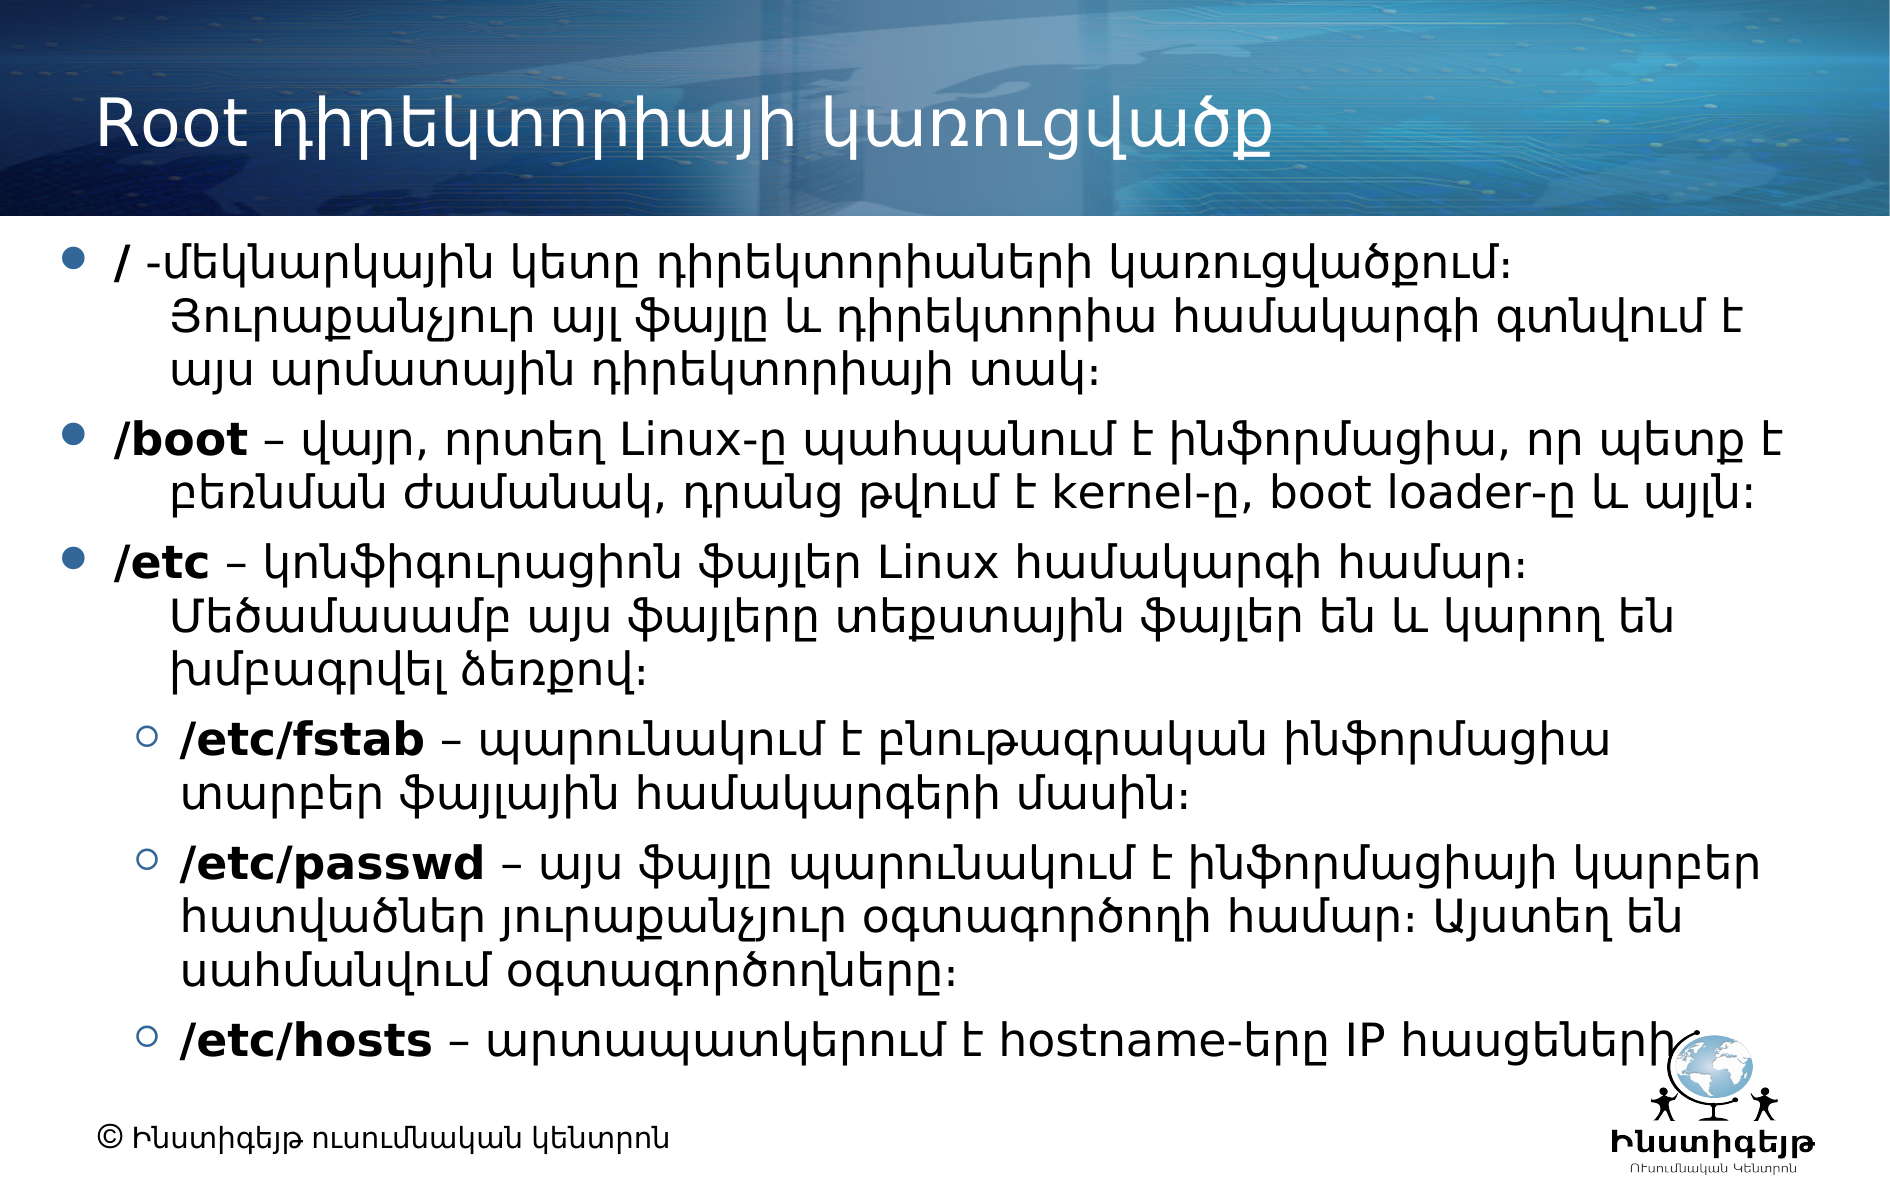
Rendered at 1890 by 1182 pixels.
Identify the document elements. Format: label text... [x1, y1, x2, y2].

picture [0, 0, 1890, 216]
picture [1612, 1068, 1815, 1175]
title Root դիրեկտորիայի կառուցվածք [94, 47, 1793, 217]
list / -մեկնարկային կետը դիրեկտորիաների կառուցվածքում։ Յուրաքանչյուր այլ ֆայլը և դիրեկտորիա համակարգի գտնվում է այս արմատային դիրեկտորիայի տակ։ /boot – վայր, որտեղ Linux-ը պահպանում է ինֆորմացիա, որ պետք է բեռնման ժամանակ, դրանց թվում է kernel-ը, boot loader-ը և այլն: /etc – կոնֆիգուրացիոն ֆայլեր Linux համակարգի համար։ Մեծամասամբ այս ֆայլերը տեքստային ֆայլեր են և կարող են խմբագրվել ձեռքով։ /etc/fstab – պարունակում է բնութագրական ինֆորմացիա տարբեր ֆայլային համակարգերի մասին։ /etc/passwd – այս ֆայլը պարունակում է ինֆորմացիայի կարբեր հատվածներ յուրաքանչյուր օգտագործողի համար։ Այստեղ են սահմանվում օգտագործողները։ /etc/hosts – արտապատկերում է hostname-երը IP հասցեների [59, 236, 1831, 1068]
